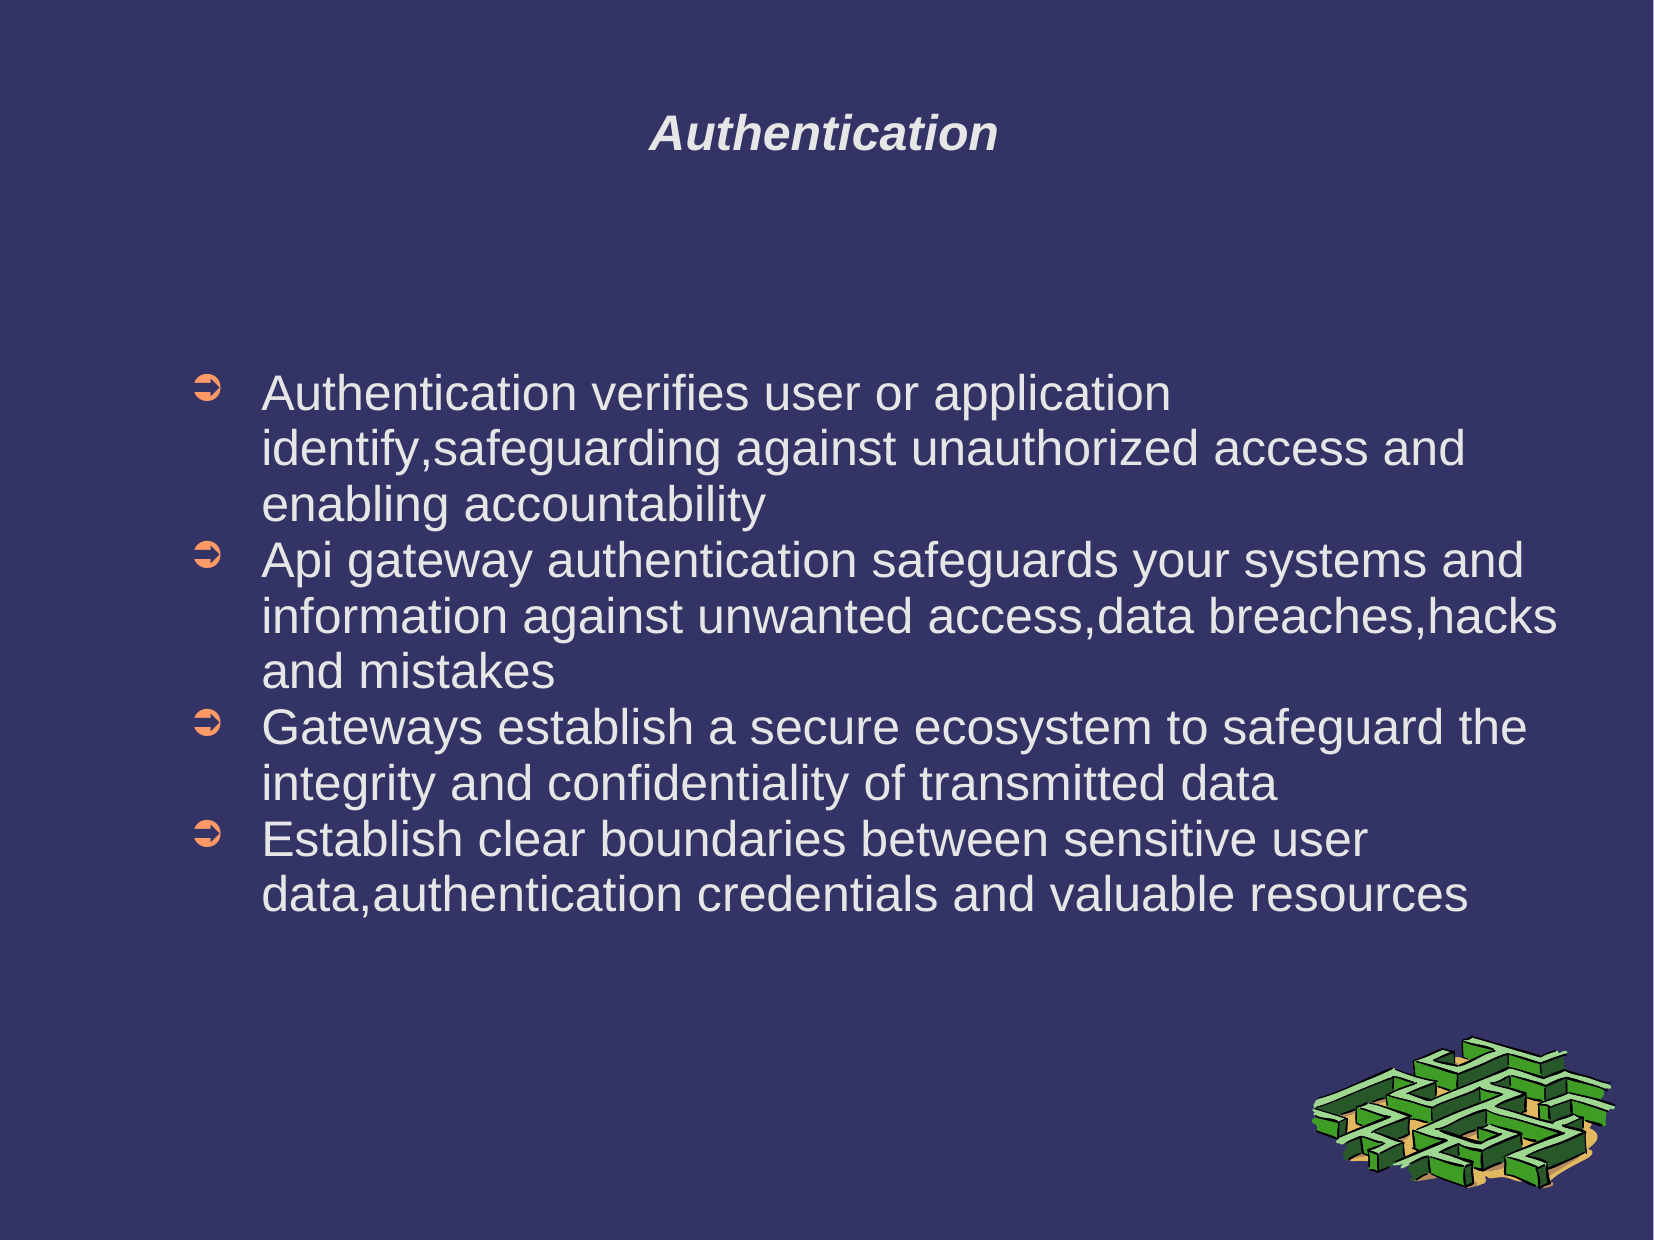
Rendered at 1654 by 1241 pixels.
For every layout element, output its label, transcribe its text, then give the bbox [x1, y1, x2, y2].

list Authentication verifies user or application identify,safeguarding against unauthorized access and enabling accountability Api gateway authentication safeguards your systems and information against unwanted access,data breaches,hacks and mistakes Gateways establish a secure ecosystem to safeguard the integrity and confidentiality of transmitted data Establish clear boundaries between sensitive user data,authentication credentials and valuable resources [178, 364, 1570, 1147]
title Authentication [118, 29, 1531, 237]
